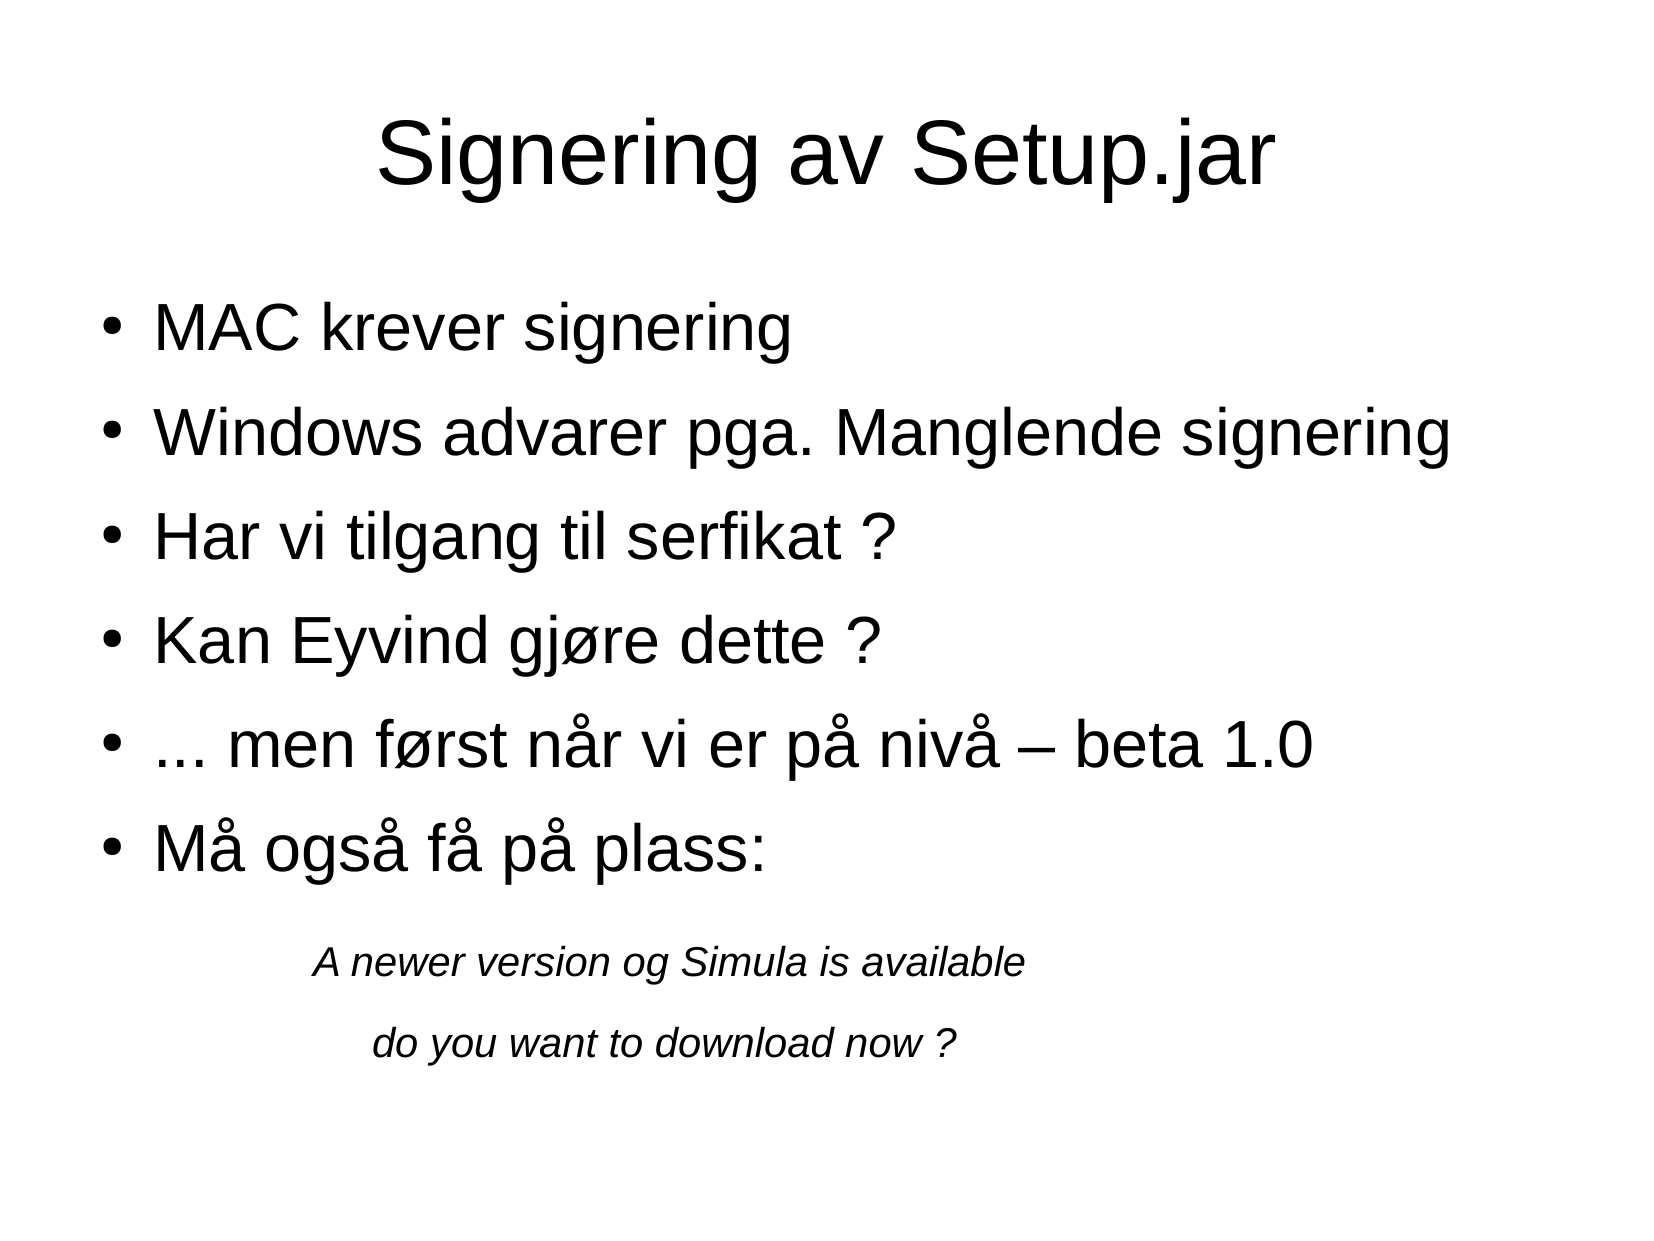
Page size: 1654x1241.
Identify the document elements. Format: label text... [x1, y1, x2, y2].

title Signering av Setup.jar [82, 49, 1571, 257]
list MAC krever signering Windows advarer pga. Manglende signering Har vi tilgang til serfikat ? Kan Eyvind gjøre dette ? ... men først når vi er på nivå – beta 1.0 Må også få på plass: A newer version og Simula is available do you want to download now ? [82, 290, 1571, 1109]
